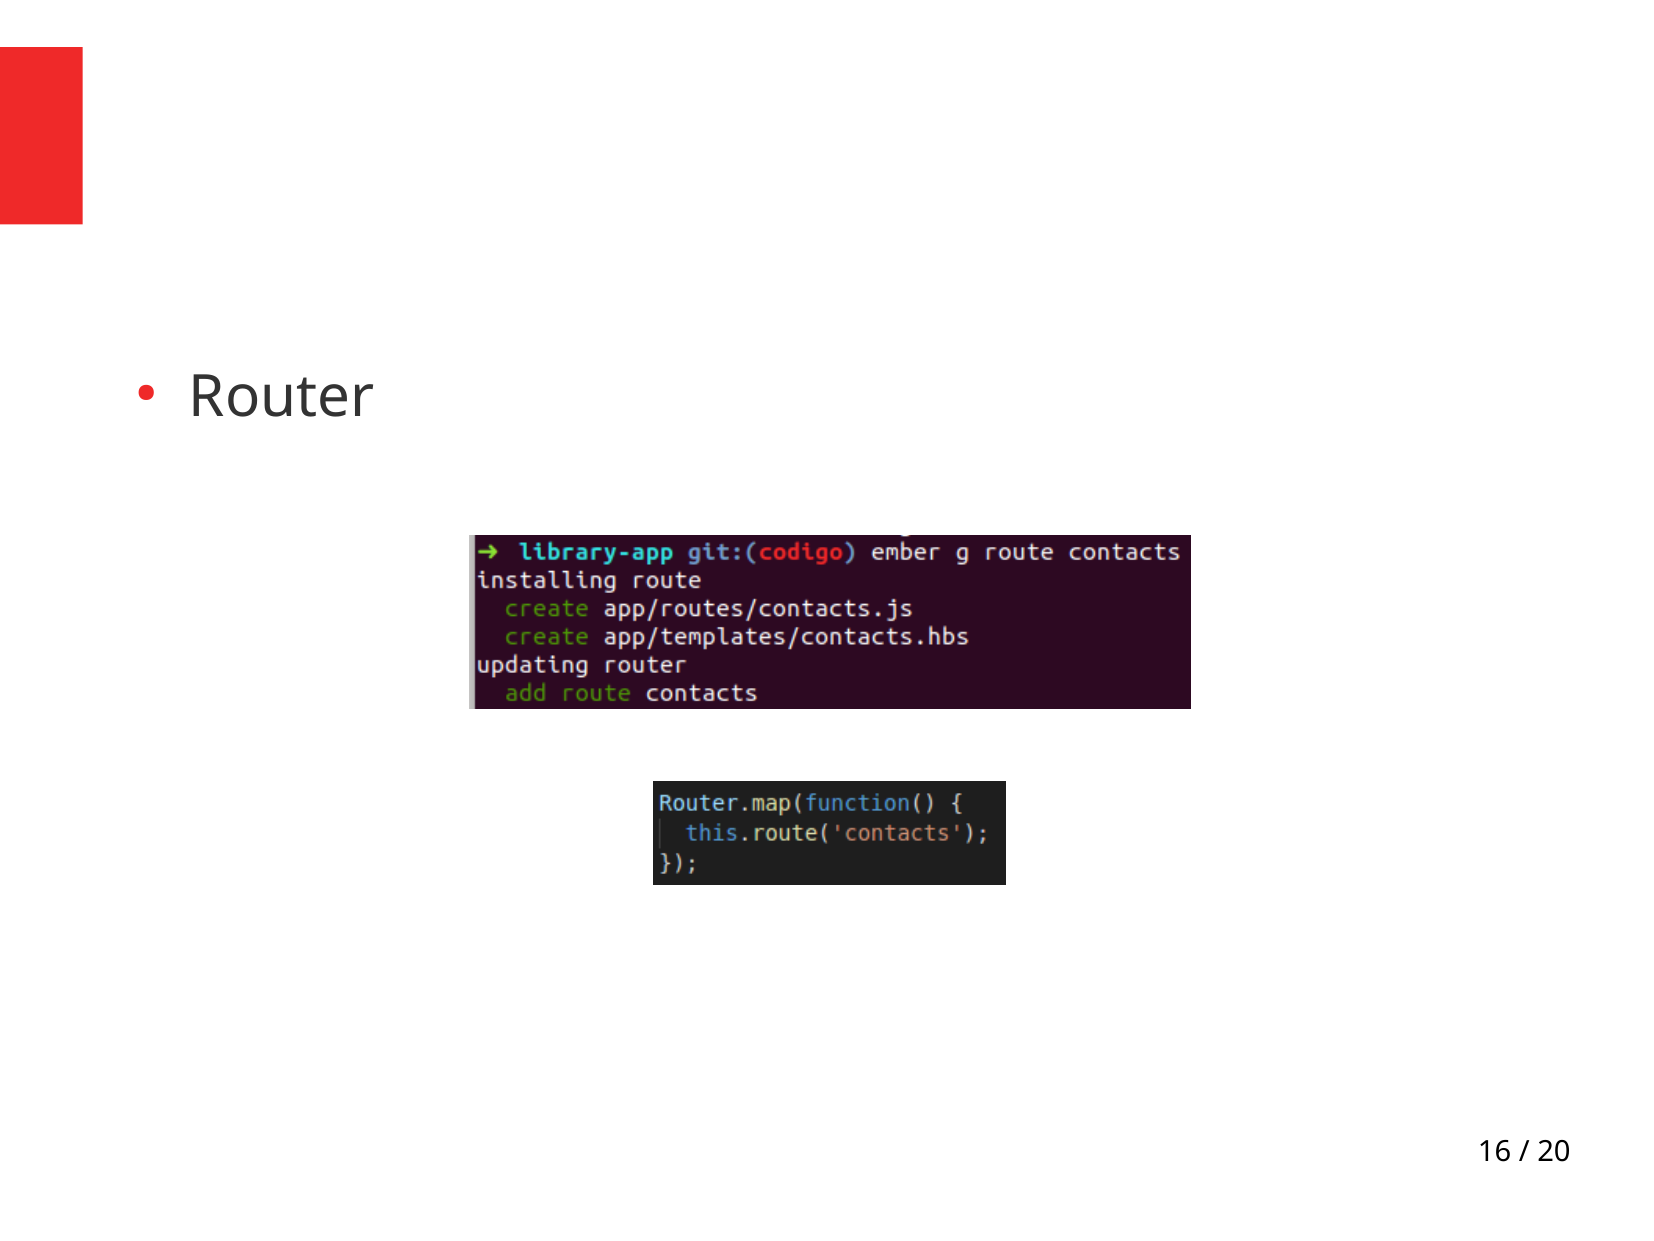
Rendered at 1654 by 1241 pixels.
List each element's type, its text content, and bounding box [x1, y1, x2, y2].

list Router [118, 354, 1536, 1074]
picture [653, 781, 1006, 886]
picture [469, 535, 1191, 709]
